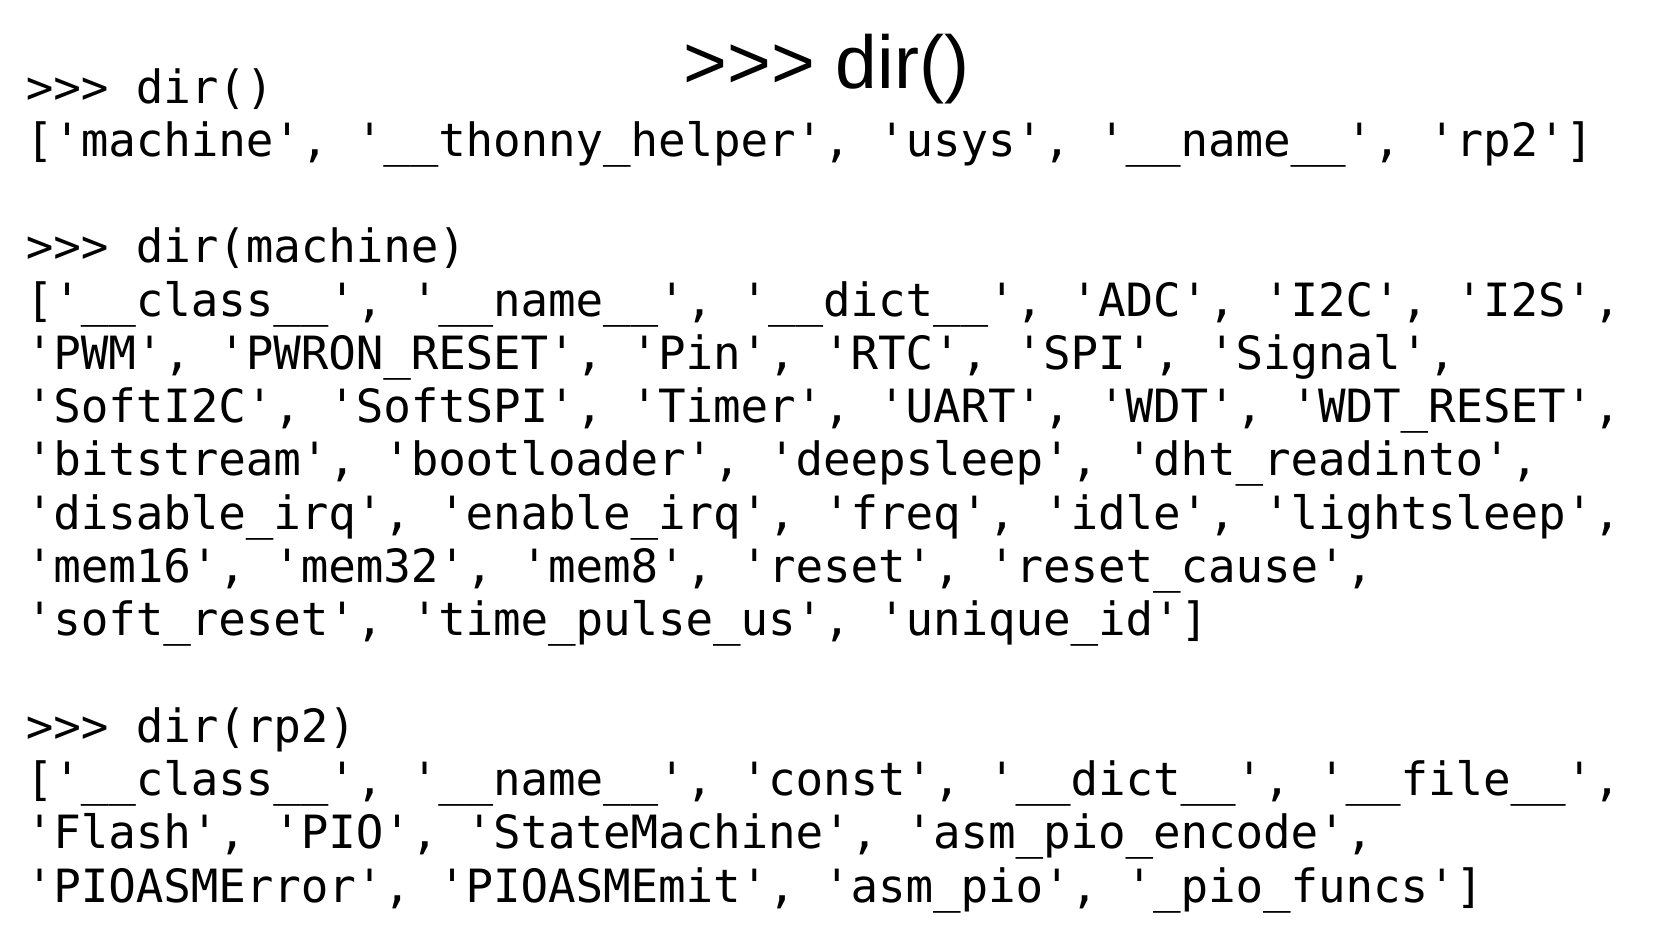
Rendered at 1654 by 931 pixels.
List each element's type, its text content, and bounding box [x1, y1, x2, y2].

title >>> dir() [82, 20, 1571, 53]
text_box >>> dir() ['machine', '__thonny_helper', 'usys', '__name__', 'rp2'] >>> dir(machine) ['__class__', '__name__', '__dict__', 'ADC', 'I2C', 'I2S', 'PWM', 'PWRON_RESET', 'Pin', 'RTC', 'SPI', 'Signal', 'SoftI2C', 'SoftSPI', 'Timer', 'UART', 'WDT', 'WDT_RESET', 'bitstream', 'bootloader', 'deepsleep', 'dht_readinto', 'disable_irq', 'enable_irq', 'freq', 'idle', 'lightsleep', 'mem16', 'mem32', 'mem8', 'reset', 'reset_cause', 'soft_reset', 'time_pulse_us', 'unique_id'] >>> dir(rp2) ['__class__', '__name__', 'const', '__dict__', '__file__', 'Flash', 'PIO', 'StateMachine', 'asm_pio_encode', 'PIOASMError', 'PIOASMEmit', 'asm_pio', '_pio_funcs'] [11, 53, 1654, 921]
